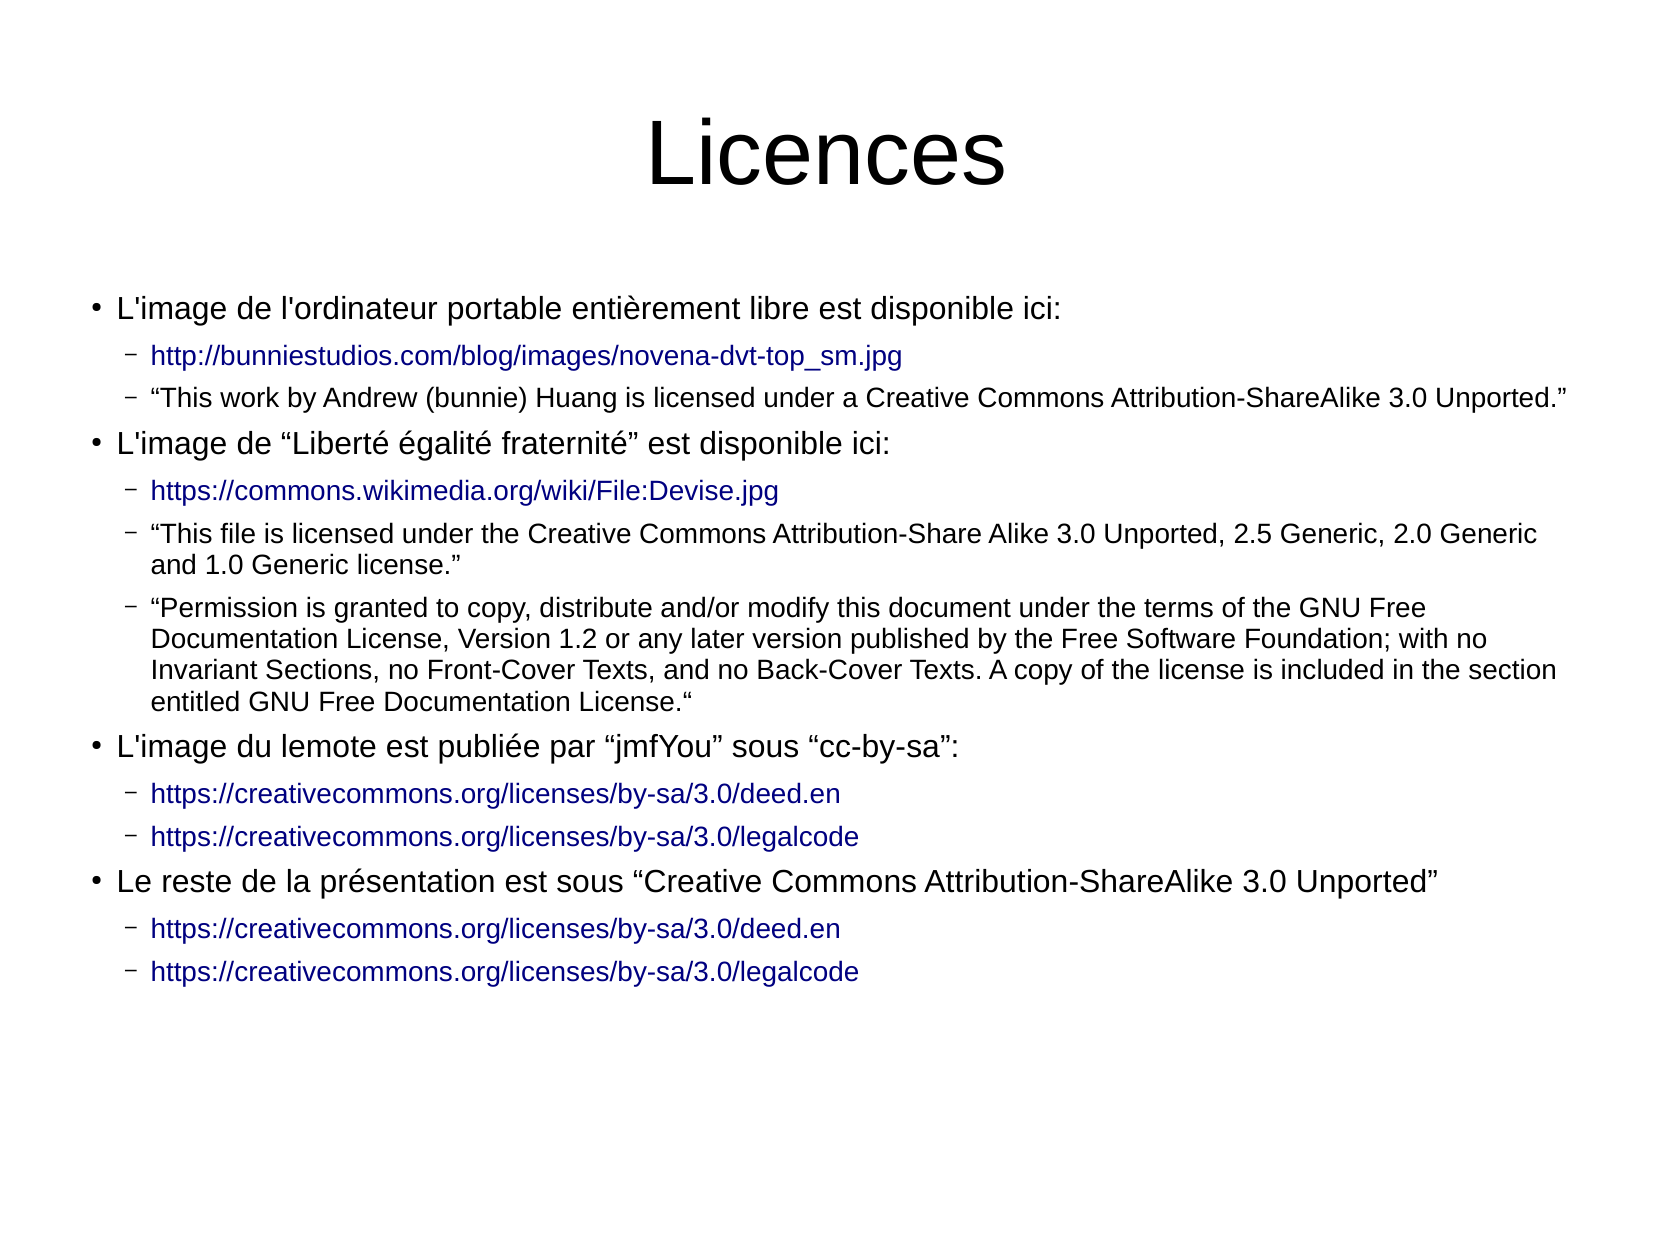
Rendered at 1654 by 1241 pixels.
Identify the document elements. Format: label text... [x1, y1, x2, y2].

title Licences [82, 49, 1571, 257]
list L'image de l'ordinateur portable entièrement libre est disponible ici: http://bunniestudios.com/blog/images/novena-dvt-top_sm.jpg “This work by Andrew (bunnie) Huang is licensed under a Creative Commons Attribution-ShareAlike 3.0 Unported.” L'image de “Liberté égalité fraternité” est disponible ici: https://commons.wikimedia.org/wiki/File:Devise.jpg “This file is licensed under the Creative Commons Attribution-Share Alike 3.0 Unported, 2.5 Generic, 2.0 Generic and 1.0 Generic license.” “Permission is granted to copy, distribute and/or modify this document under the terms of the GNU Free Documentation License, Version 1.2 or any later version published by the Free Software Foundation; with no Invariant Sections, no Front-Cover Texts, and no Back-Cover Texts. A copy of the license is included in the section entitled GNU Free Documentation License.“ L'image du lemote est publiée par “jmfYou” sous “cc-by-sa”: https://creativecommons.org/licenses/by-sa/3.0/deed.en https://creativecommons.org/licenses/by-sa/3.0/legalcode Le reste de la présentation est sous “Creative Commons Attribution-ShareAlike 3.0 Unported” https://creativecommons.org/licenses/by-sa/3.0/deed.en https://creativecommons.org/licenses/by-sa/3.0/legalcode [82, 290, 1571, 1010]
